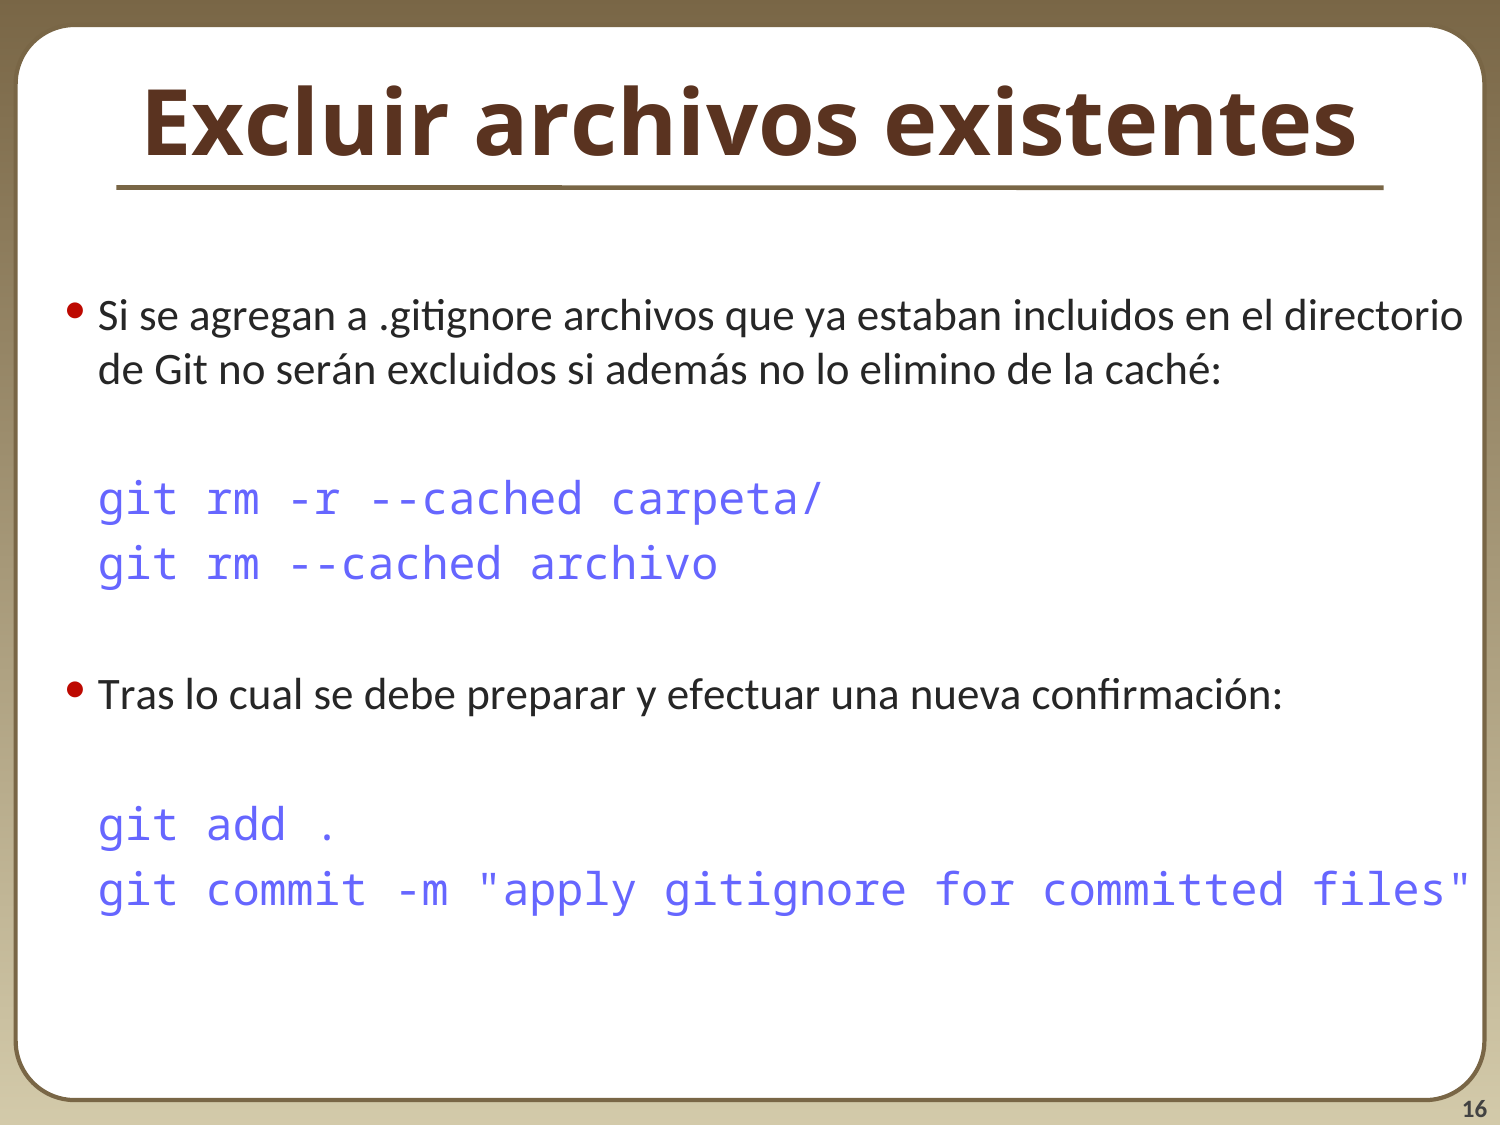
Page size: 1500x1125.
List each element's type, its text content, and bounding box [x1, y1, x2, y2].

list Si se agregan a .gitignore archivos que ya estaban incluidos en el directorio de Git no serán excluidos si además no lo elimino de la caché: git rm -r --cached carpeta/ git rm --cached archivo Tras lo cual se debe preparar y efectuar una nueva confirmación: git add . git commit -m "apply gitignore for committed files" [15, 212, 1500, 963]
title Excluir archivos existentes [0, 24, 1500, 213]
